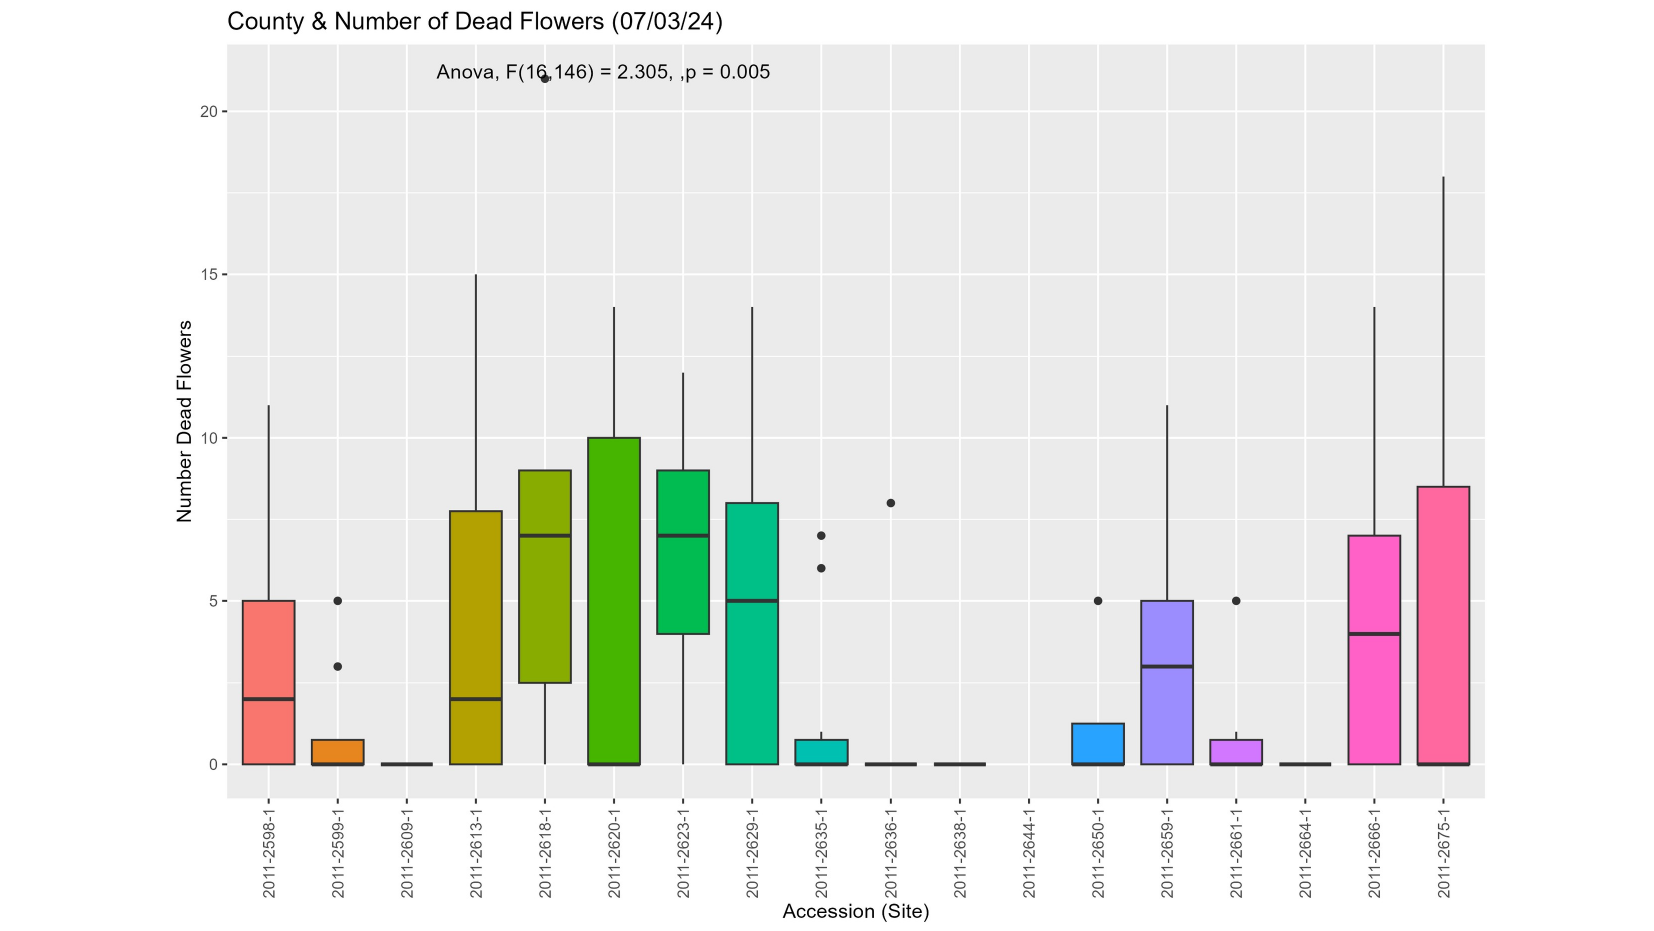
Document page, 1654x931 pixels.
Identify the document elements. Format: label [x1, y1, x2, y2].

picture [166, 1, 1495, 931]
